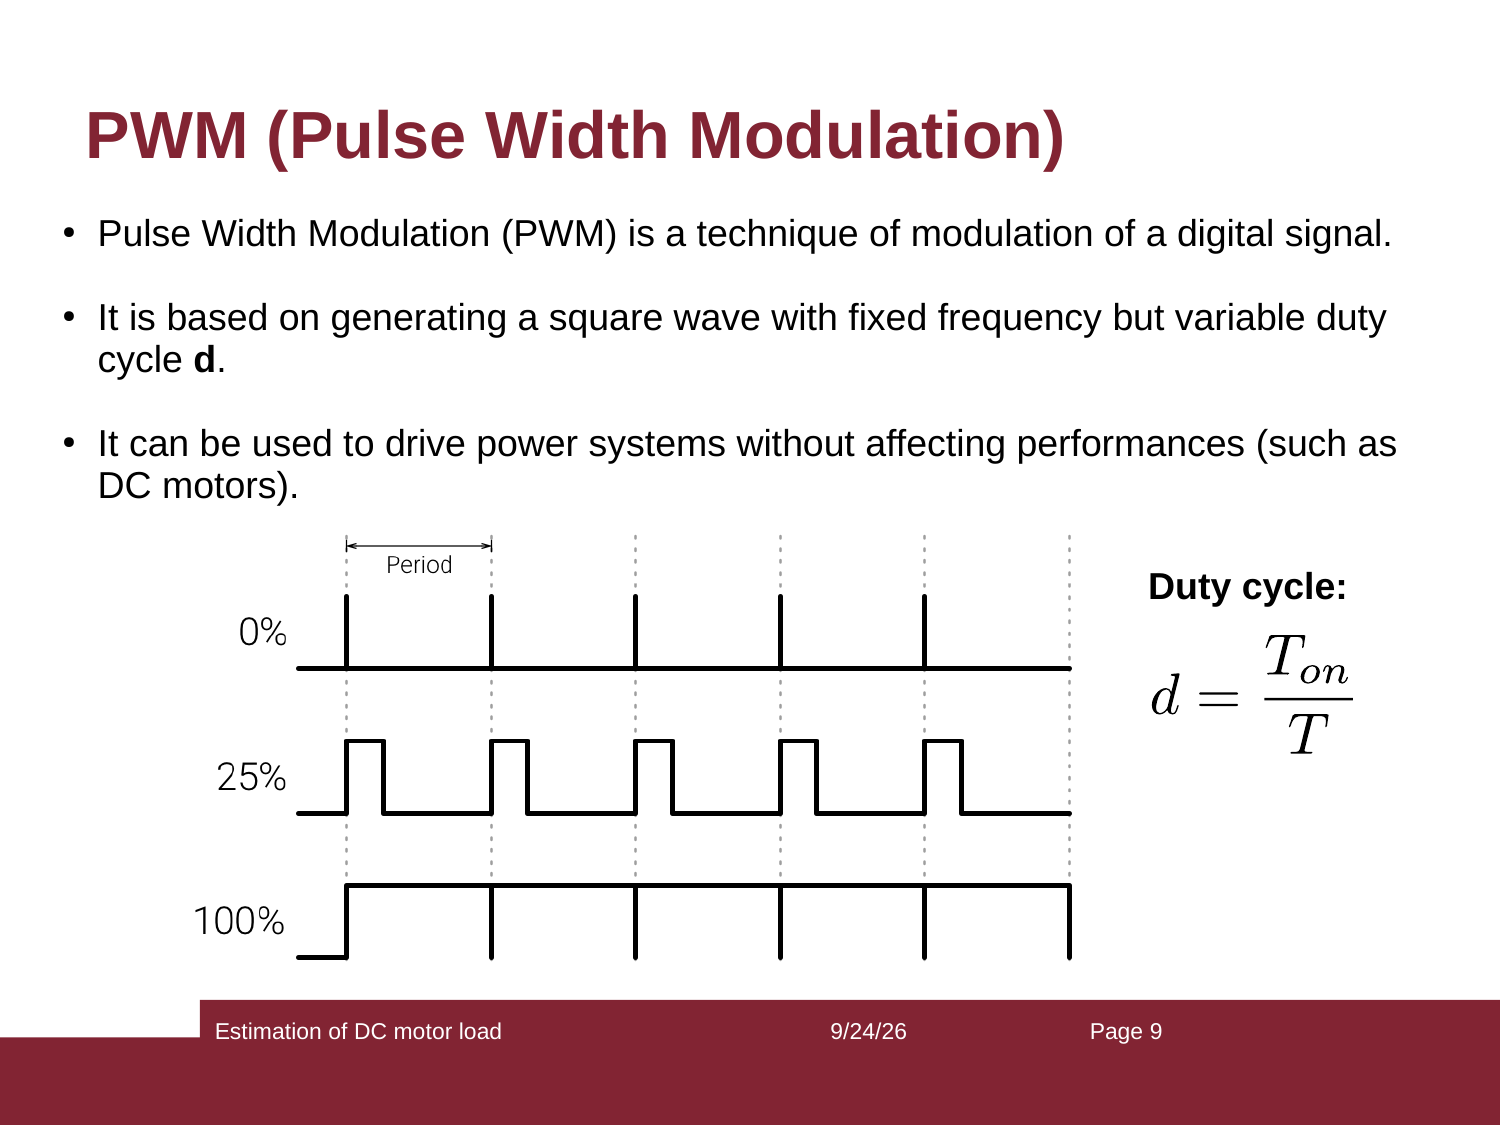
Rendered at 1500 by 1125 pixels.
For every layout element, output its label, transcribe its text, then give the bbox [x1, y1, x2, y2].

picture [180, 538, 1076, 974]
text_box Page 9 [1074, 1008, 1388, 1084]
text_box Duty cycle: [1133, 558, 1436, 616]
text_box Estimation of DC motor load [200, 1008, 676, 1084]
text_box Pulse Width Modulation (PWM) is a technique of modulation of a digital signal. It is based on generating a square wave with fixed frequency but variable duty cycle d. It can be used to drive power systems without affecting performances (such as DC motors). [47, 205, 1425, 538]
text_box [1149, 634, 1353, 754]
title PWM (Pulse Width Modulation) [70, 84, 1453, 188]
